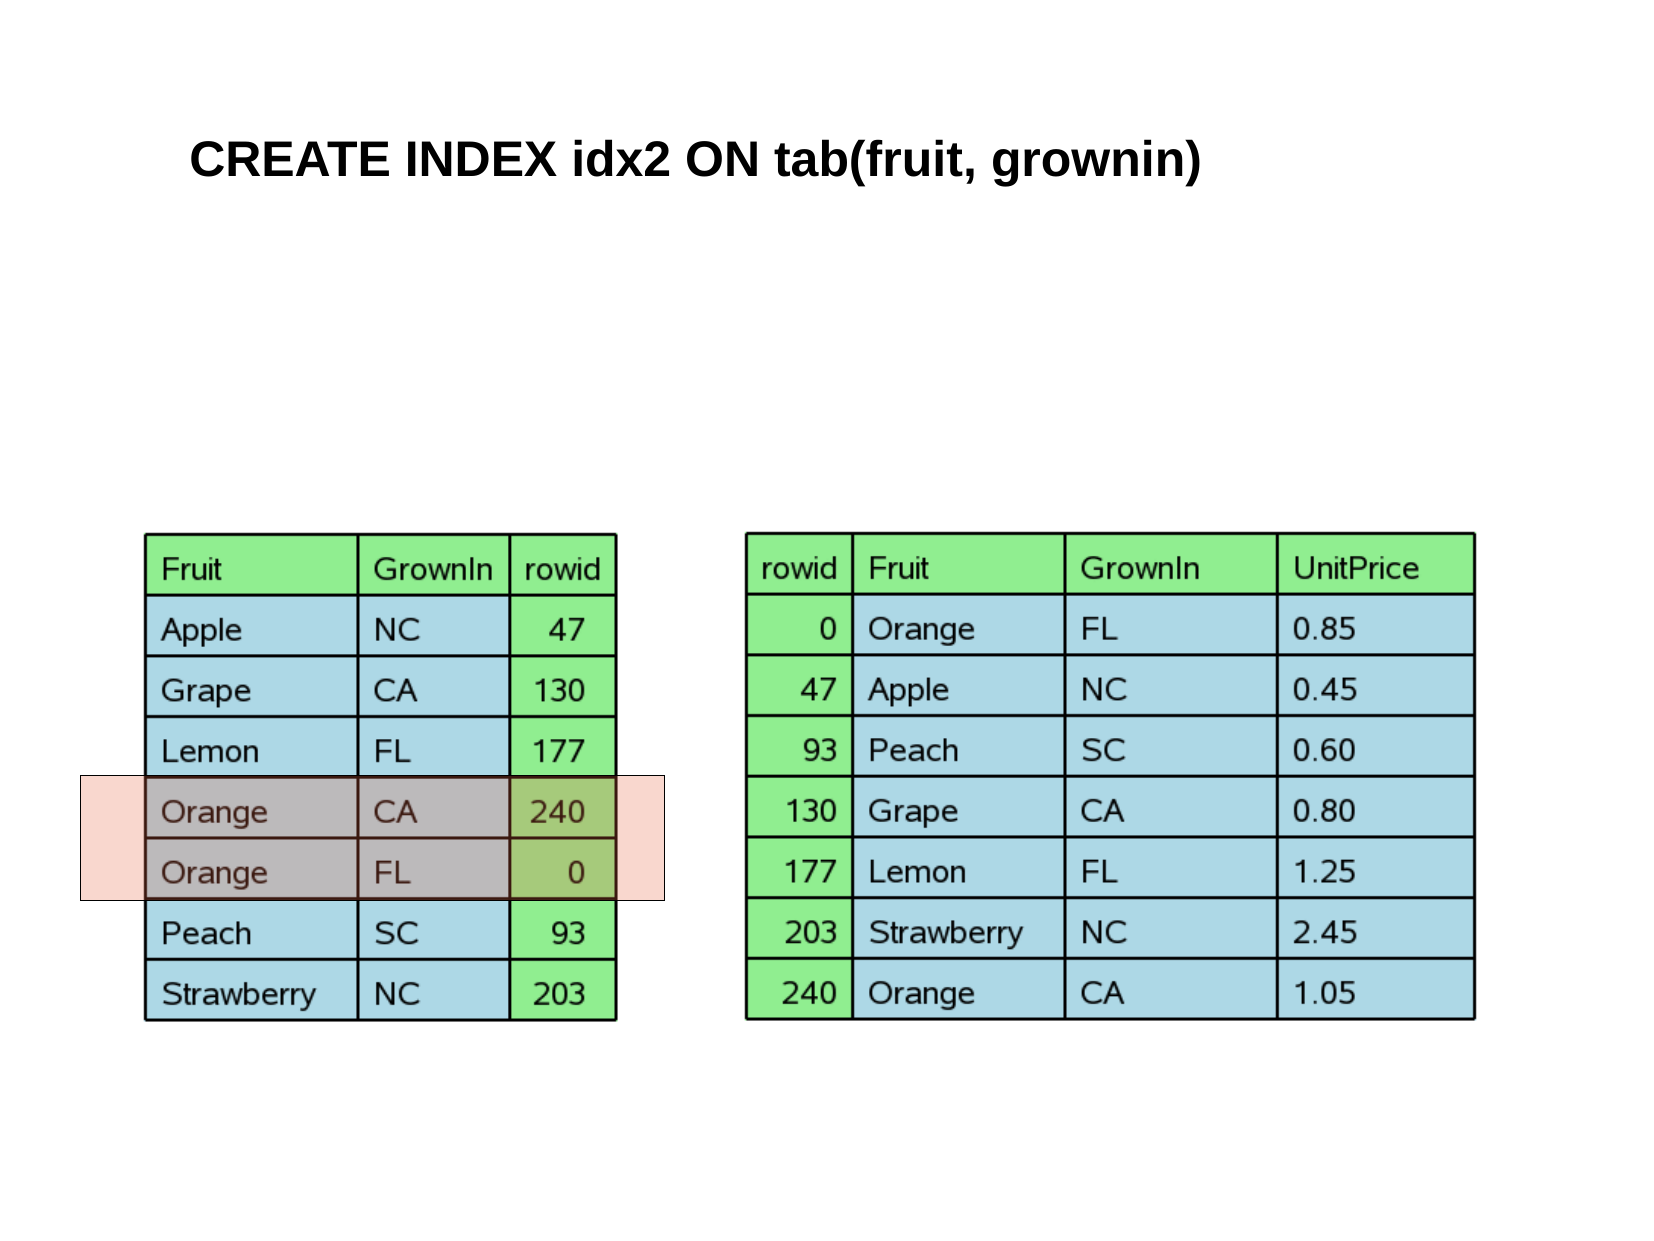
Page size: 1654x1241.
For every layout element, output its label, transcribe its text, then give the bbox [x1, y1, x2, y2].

picture [730, 517, 1490, 1036]
picture [129, 901, 633, 1037]
picture [129, 518, 633, 775]
text_box [80, 775, 665, 901]
text_box CREATE INDEX idx2 ON tab(fruit, grownin) [174, 124, 1218, 197]
